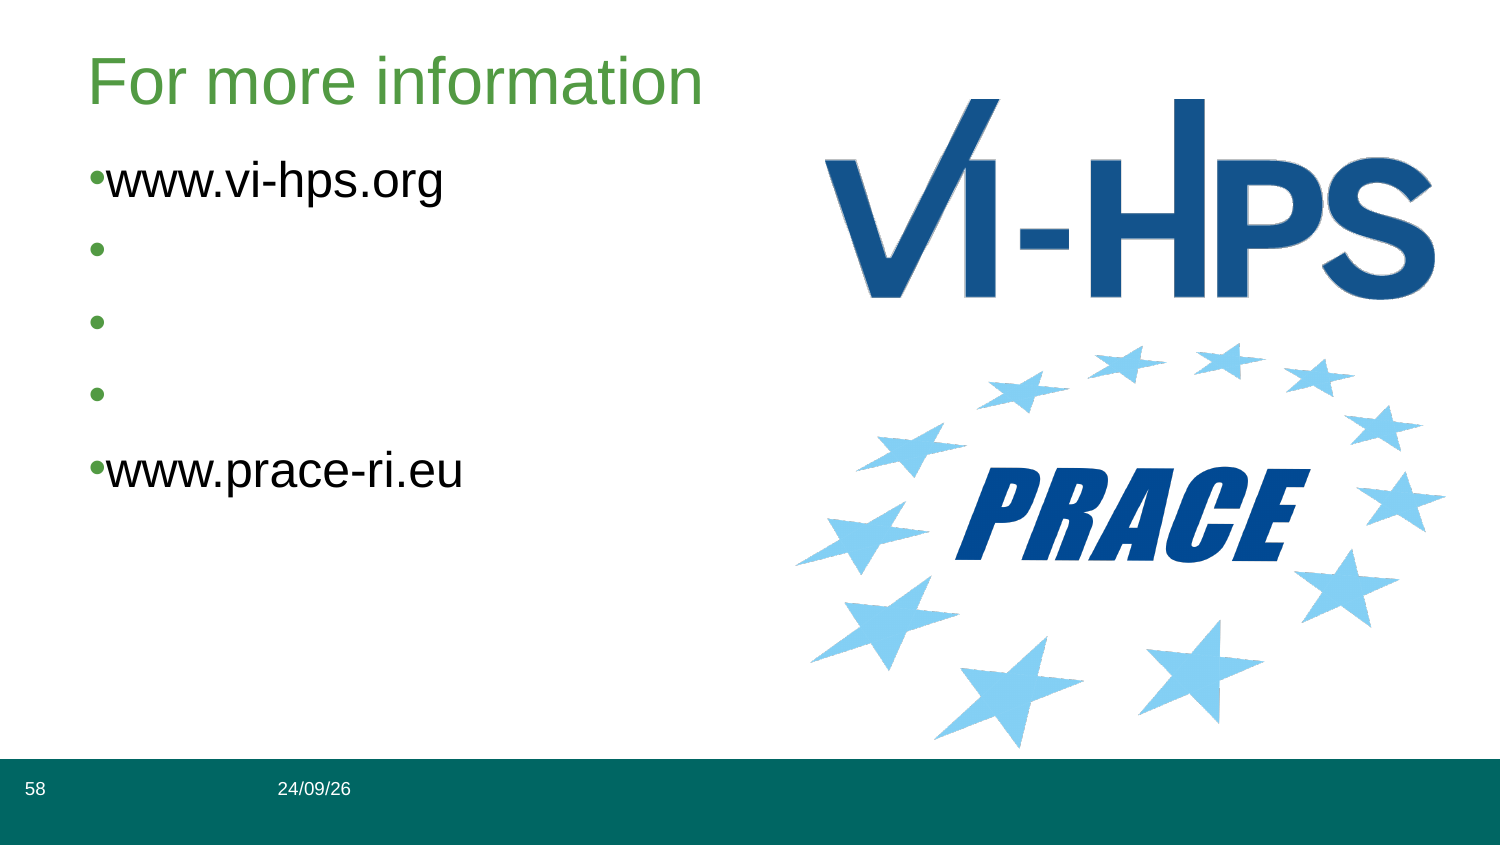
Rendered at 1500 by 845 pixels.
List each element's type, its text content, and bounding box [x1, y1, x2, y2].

text_box [88, 147, 1427, 683]
text_box 19/03/19 [277, 776, 553, 799]
title For more information [87, 37, 1426, 132]
picture [825, 99, 1435, 301]
text_box <number> [24, 776, 76, 799]
picture [795, 342, 1446, 751]
